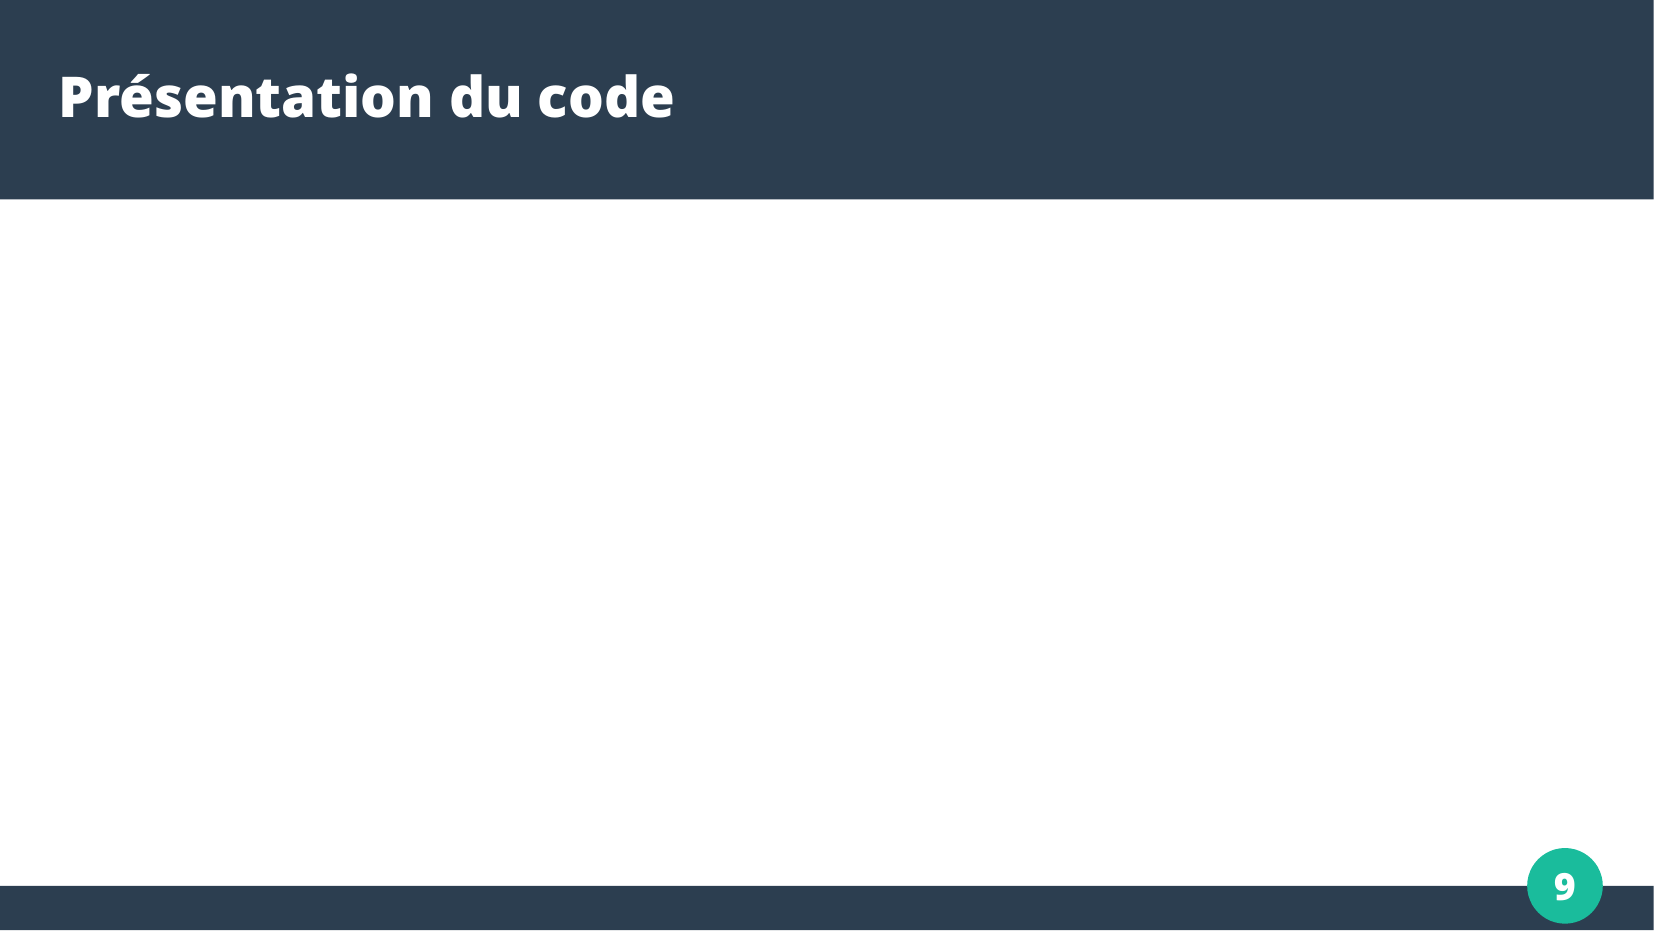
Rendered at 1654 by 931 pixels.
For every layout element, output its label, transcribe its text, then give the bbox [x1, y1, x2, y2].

title Présentation du code [59, 37, 1595, 155]
